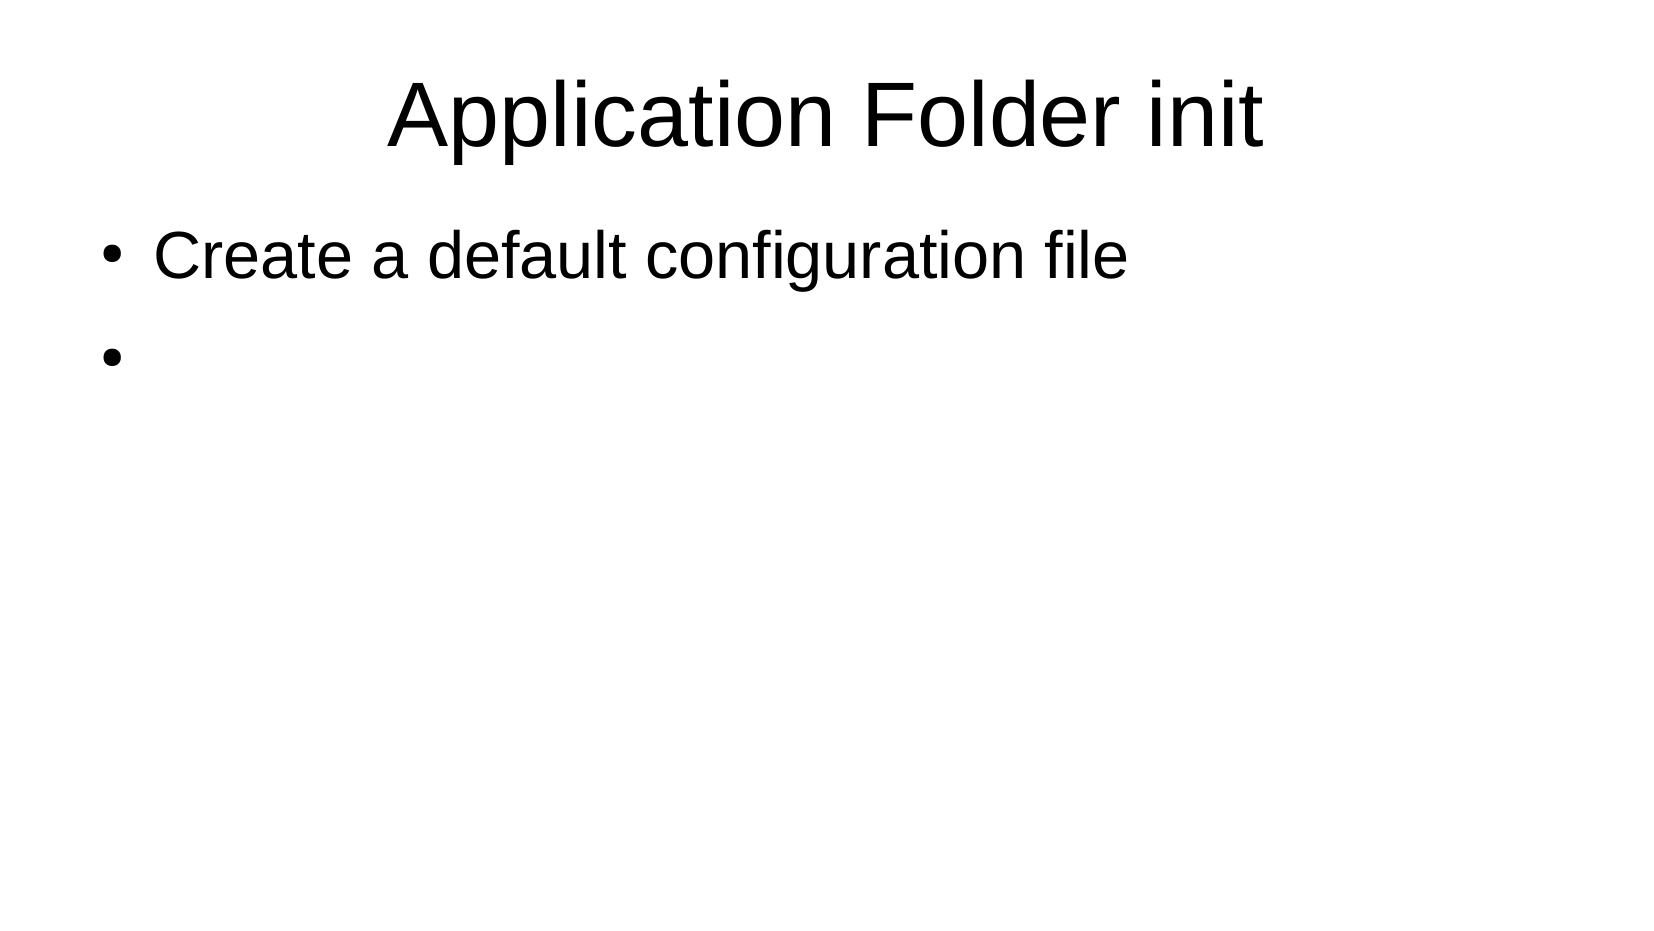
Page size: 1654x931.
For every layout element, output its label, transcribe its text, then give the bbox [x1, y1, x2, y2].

title Application Folder init [82, 37, 1571, 193]
list Create a default configuration file [82, 217, 1571, 758]
